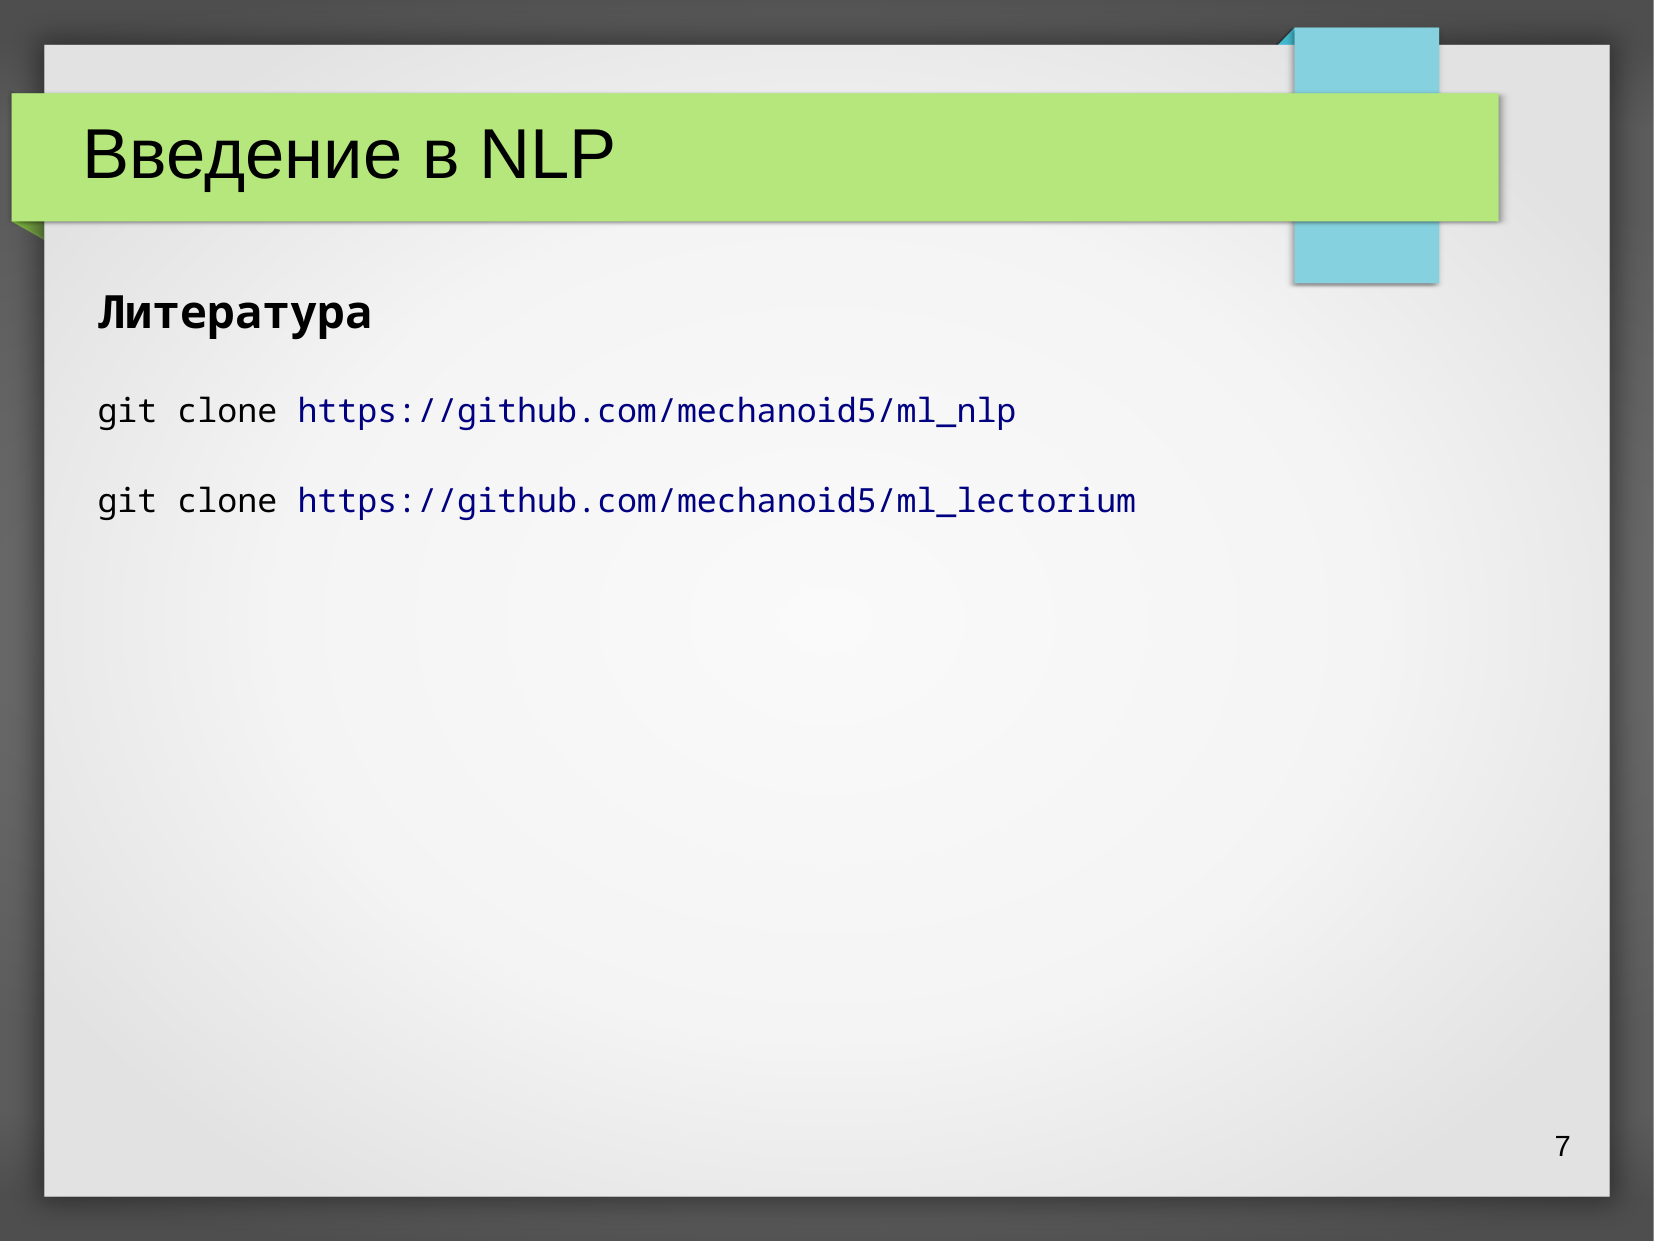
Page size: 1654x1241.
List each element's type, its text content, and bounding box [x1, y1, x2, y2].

text_box Литература git clone https://github.com/mechanoid5/ml_nlp git clone https://github.com/mechanoid5/ml_lectorium [82, 271, 1607, 1072]
picture [0, 0, 1654, 1241]
title Введение в NLP [82, 113, 1406, 194]
